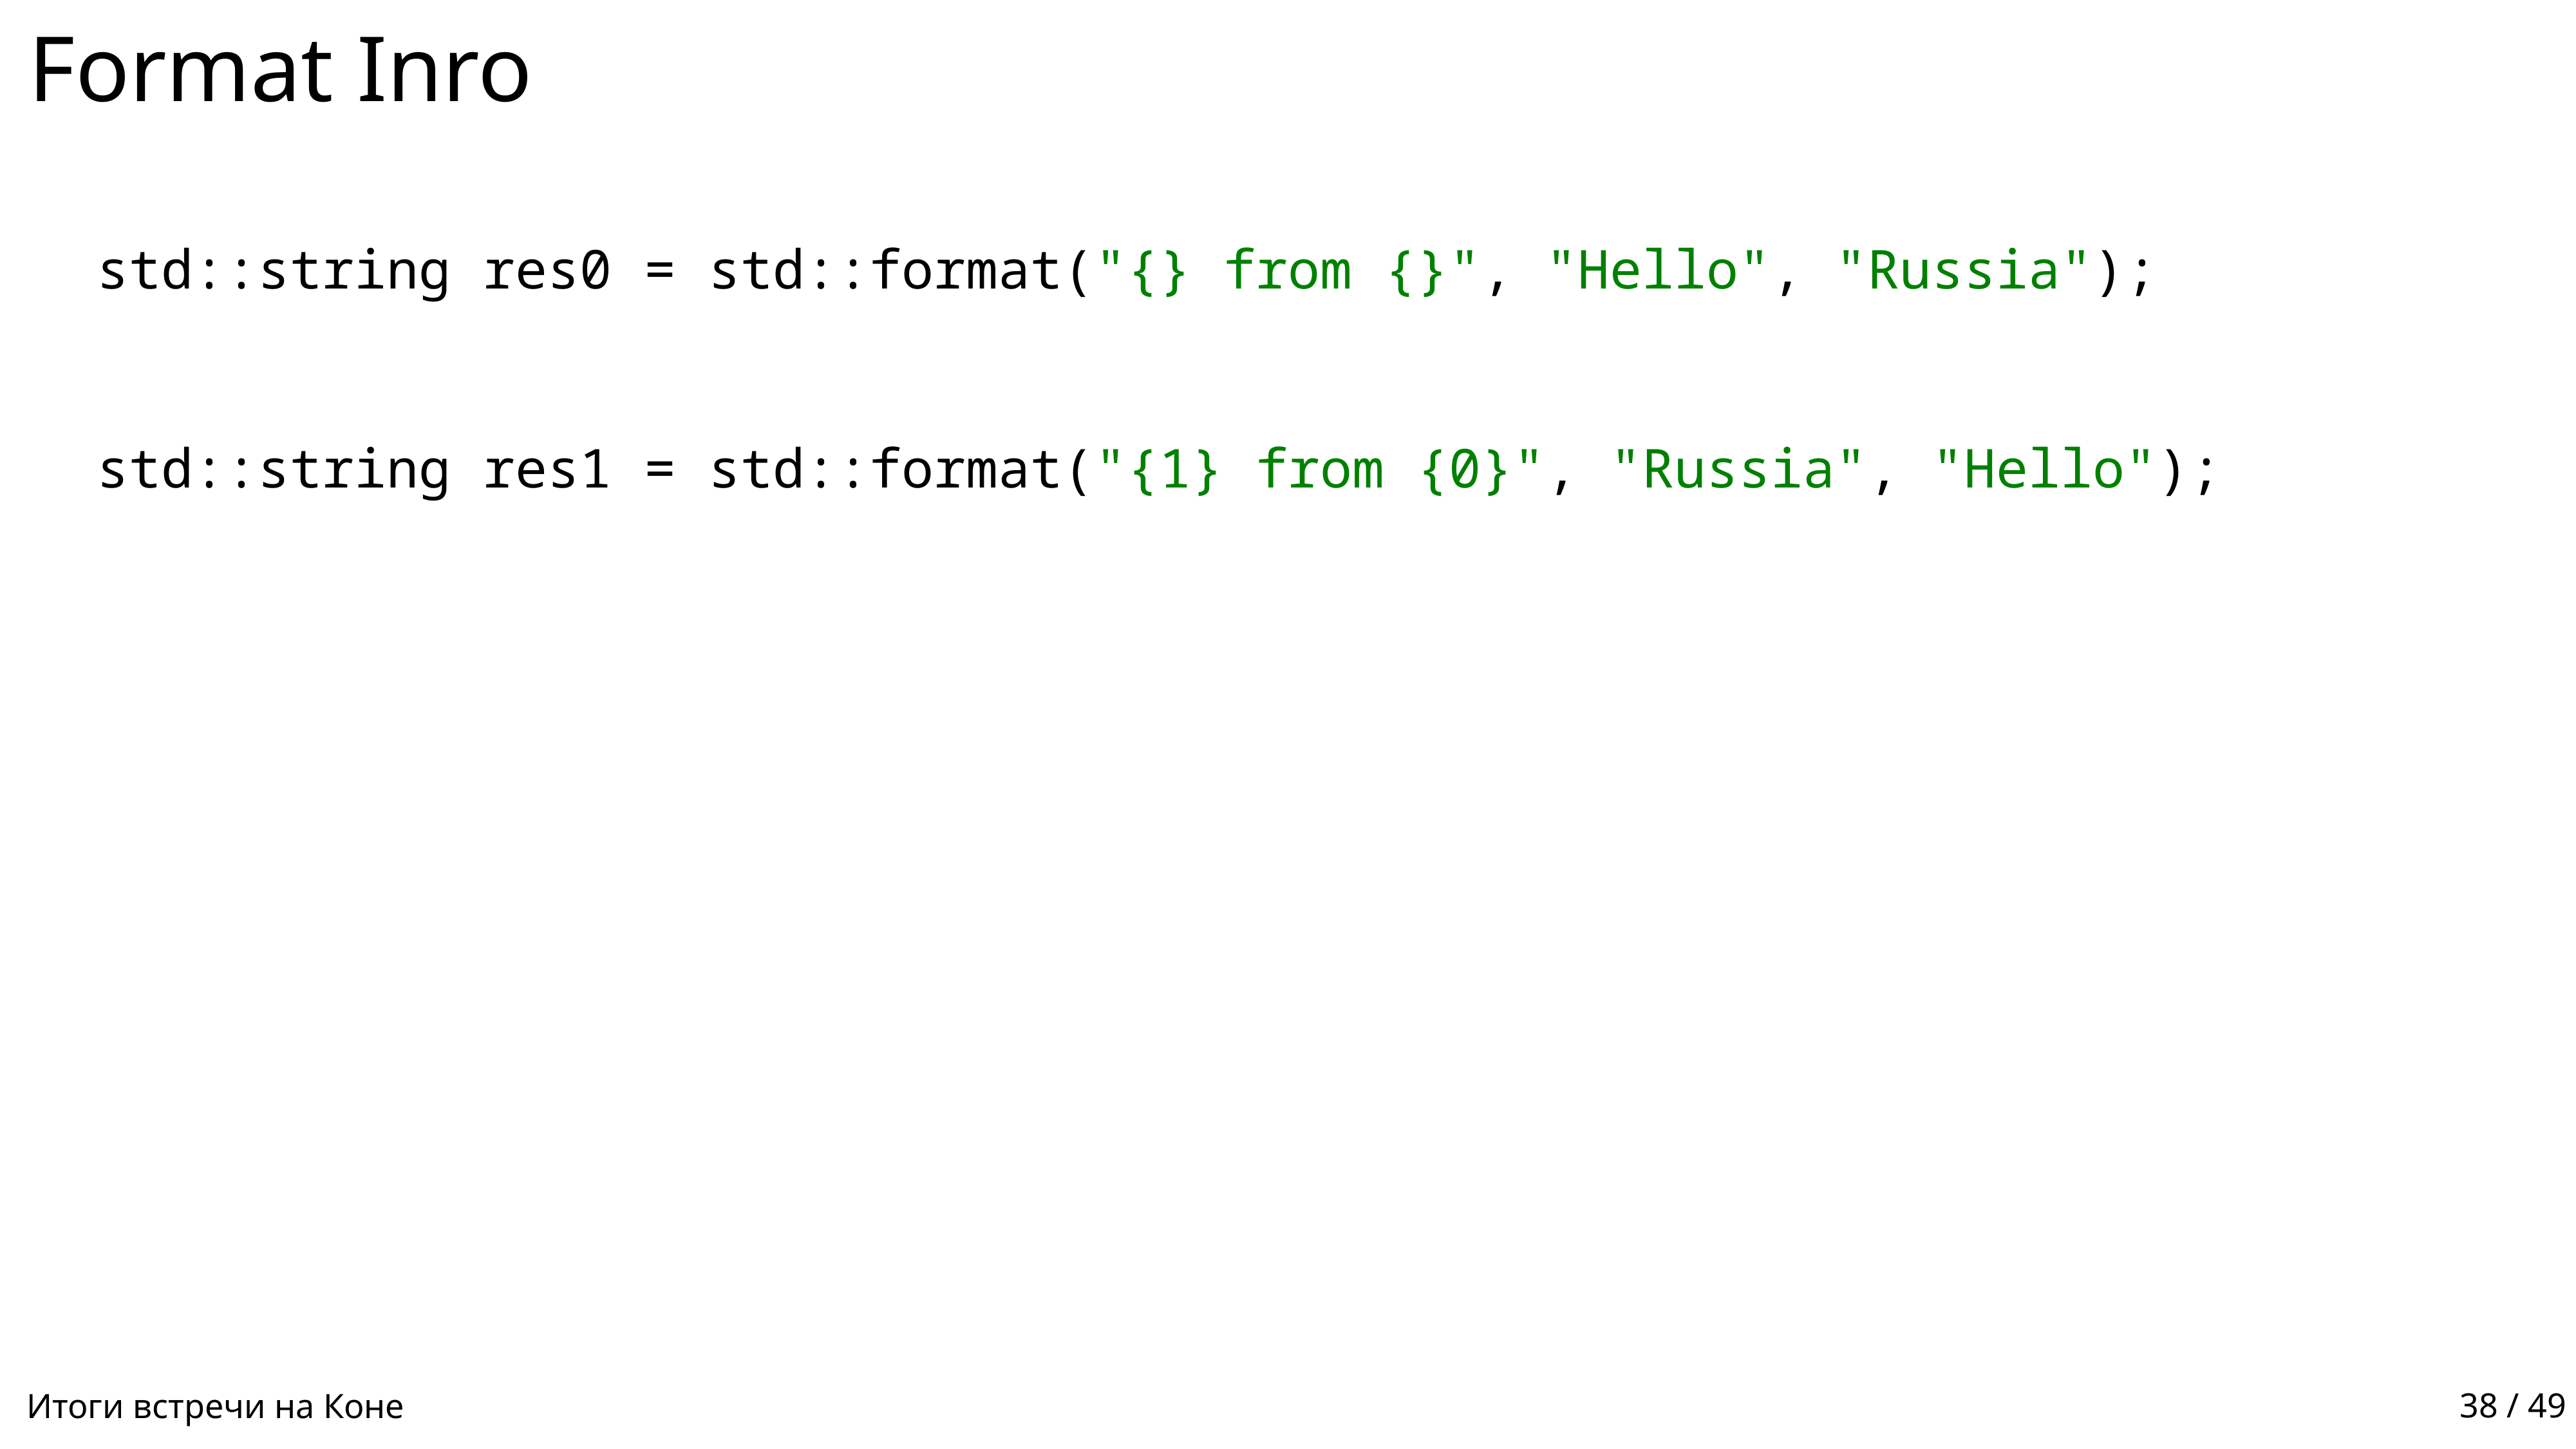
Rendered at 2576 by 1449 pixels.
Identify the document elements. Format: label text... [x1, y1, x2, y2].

list <number> / 49 [1479, 1376, 2576, 1431]
list Итоги встречи на Коне [17, 1376, 1114, 1431]
title Format Inro [19, 19, 2550, 155]
list std::string res0 = std::format("{} from {}", "Hello", "Russia"); std::string res1 = std::format("{1} from {0}", "Russia", "Hello"); [87, 214, 2550, 1382]
